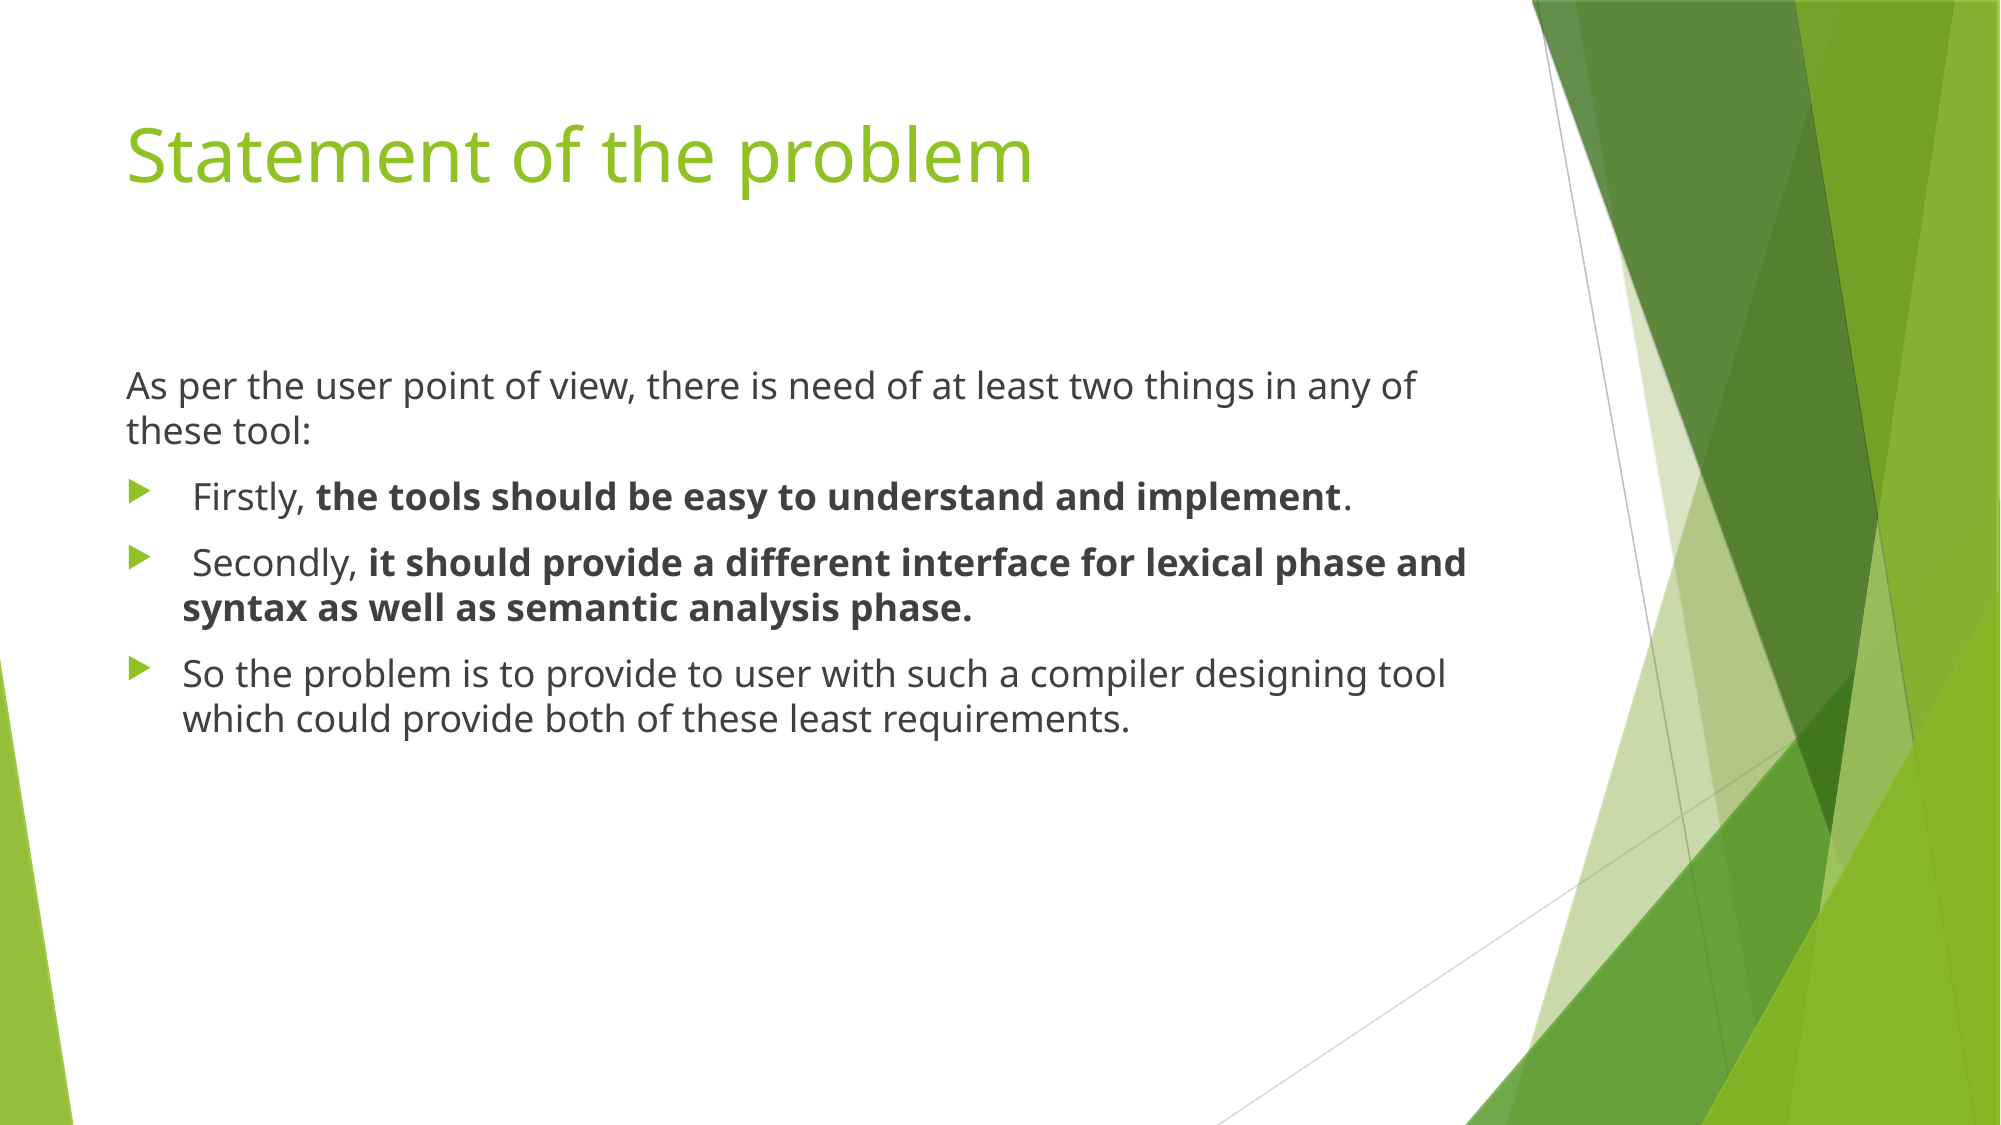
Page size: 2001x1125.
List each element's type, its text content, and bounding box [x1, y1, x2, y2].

list As per the user point of view, there is need of at least two things in any of these tool: Firstly, the tools should be easy to understand and implement. Secondly, it should provide a different interface for lexical phase and syntax as well as semantic analysis phase. So the problem is to provide to user with such a compiler designing tool which could provide both of these least requirements. [111, 354, 1522, 992]
title Statement of the problem [111, 99, 1522, 317]
